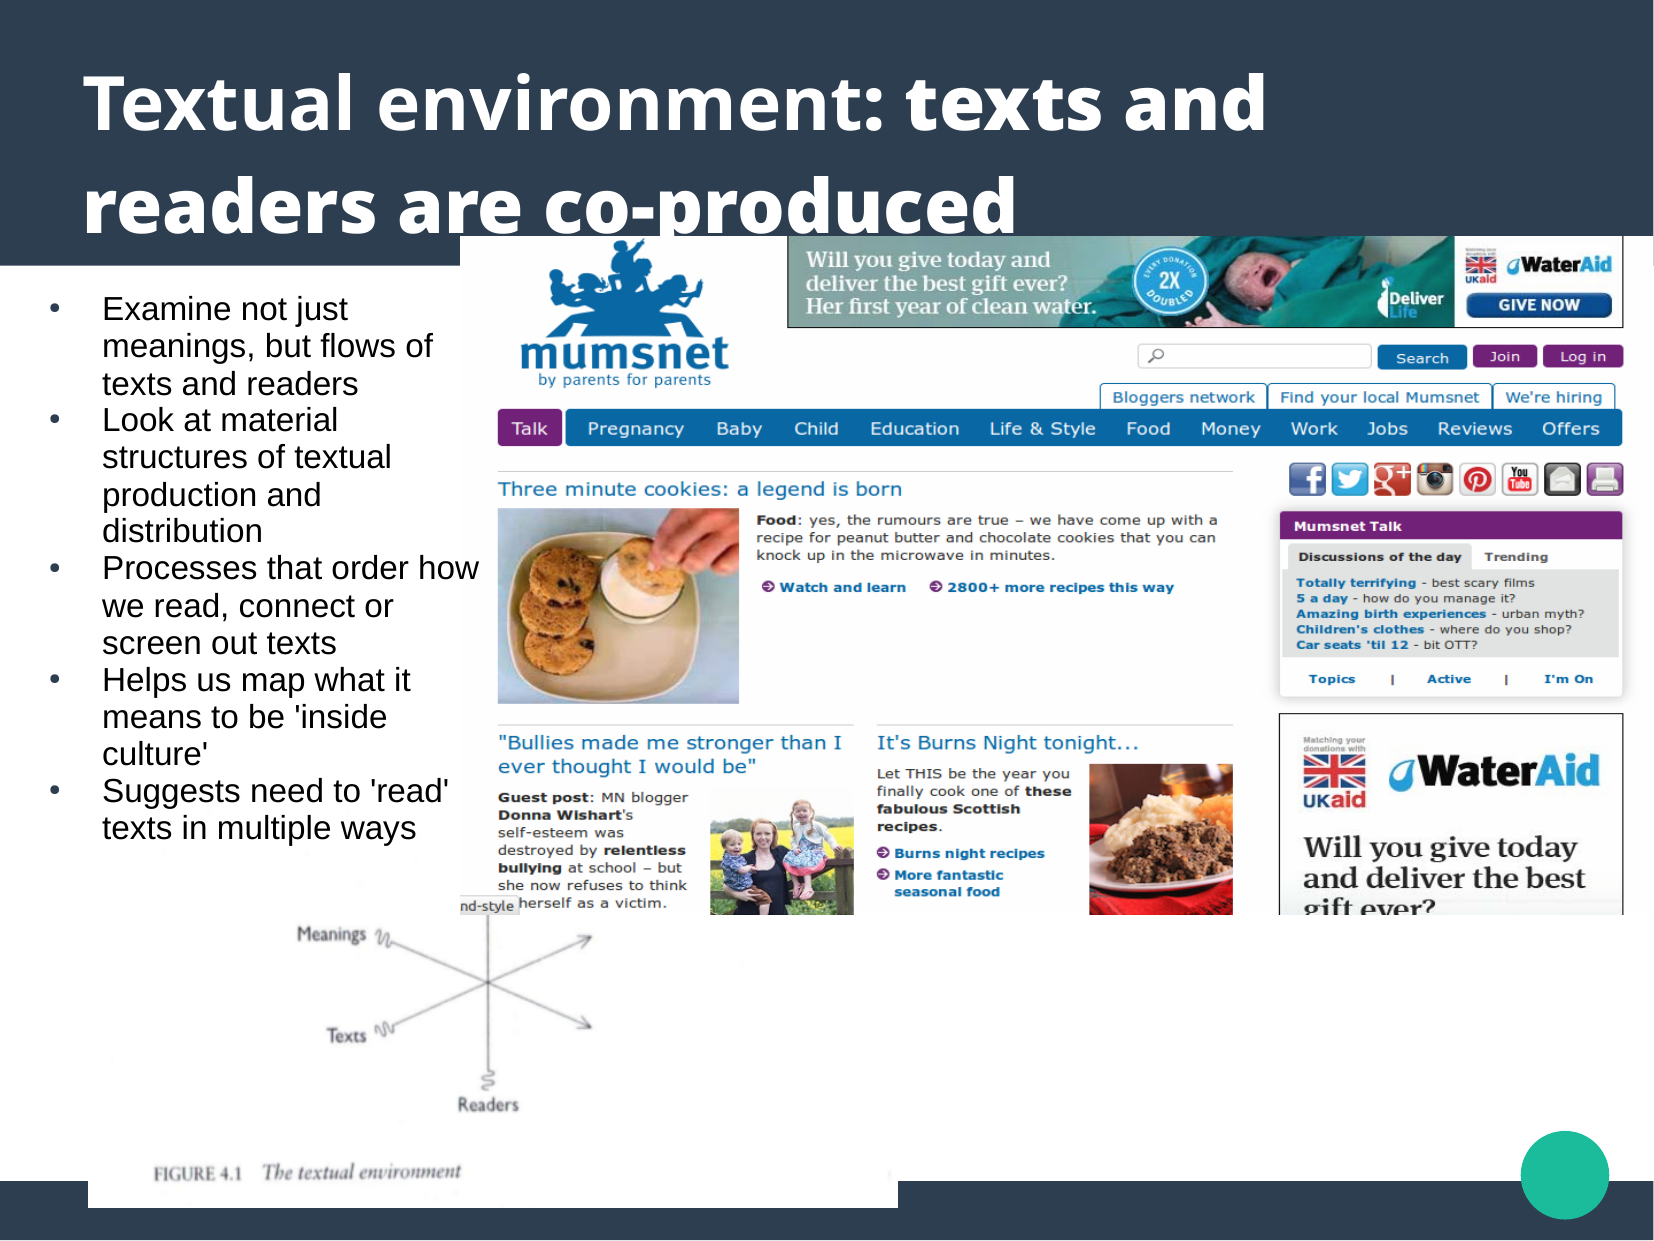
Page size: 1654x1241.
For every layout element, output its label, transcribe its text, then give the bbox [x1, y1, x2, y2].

picture [88, 236, 1654, 1208]
text_box Examine not just meanings, but flows of texts and readers Look at material structures of textual production and distribution Processes that order how we read, connect or screen out texts Helps us map what it means to be 'inside culture' Suggests need to 'read' texts in multiple ways [16, 283, 497, 1047]
title Textual environment: texts and readers are co-produced [82, 49, 1571, 257]
